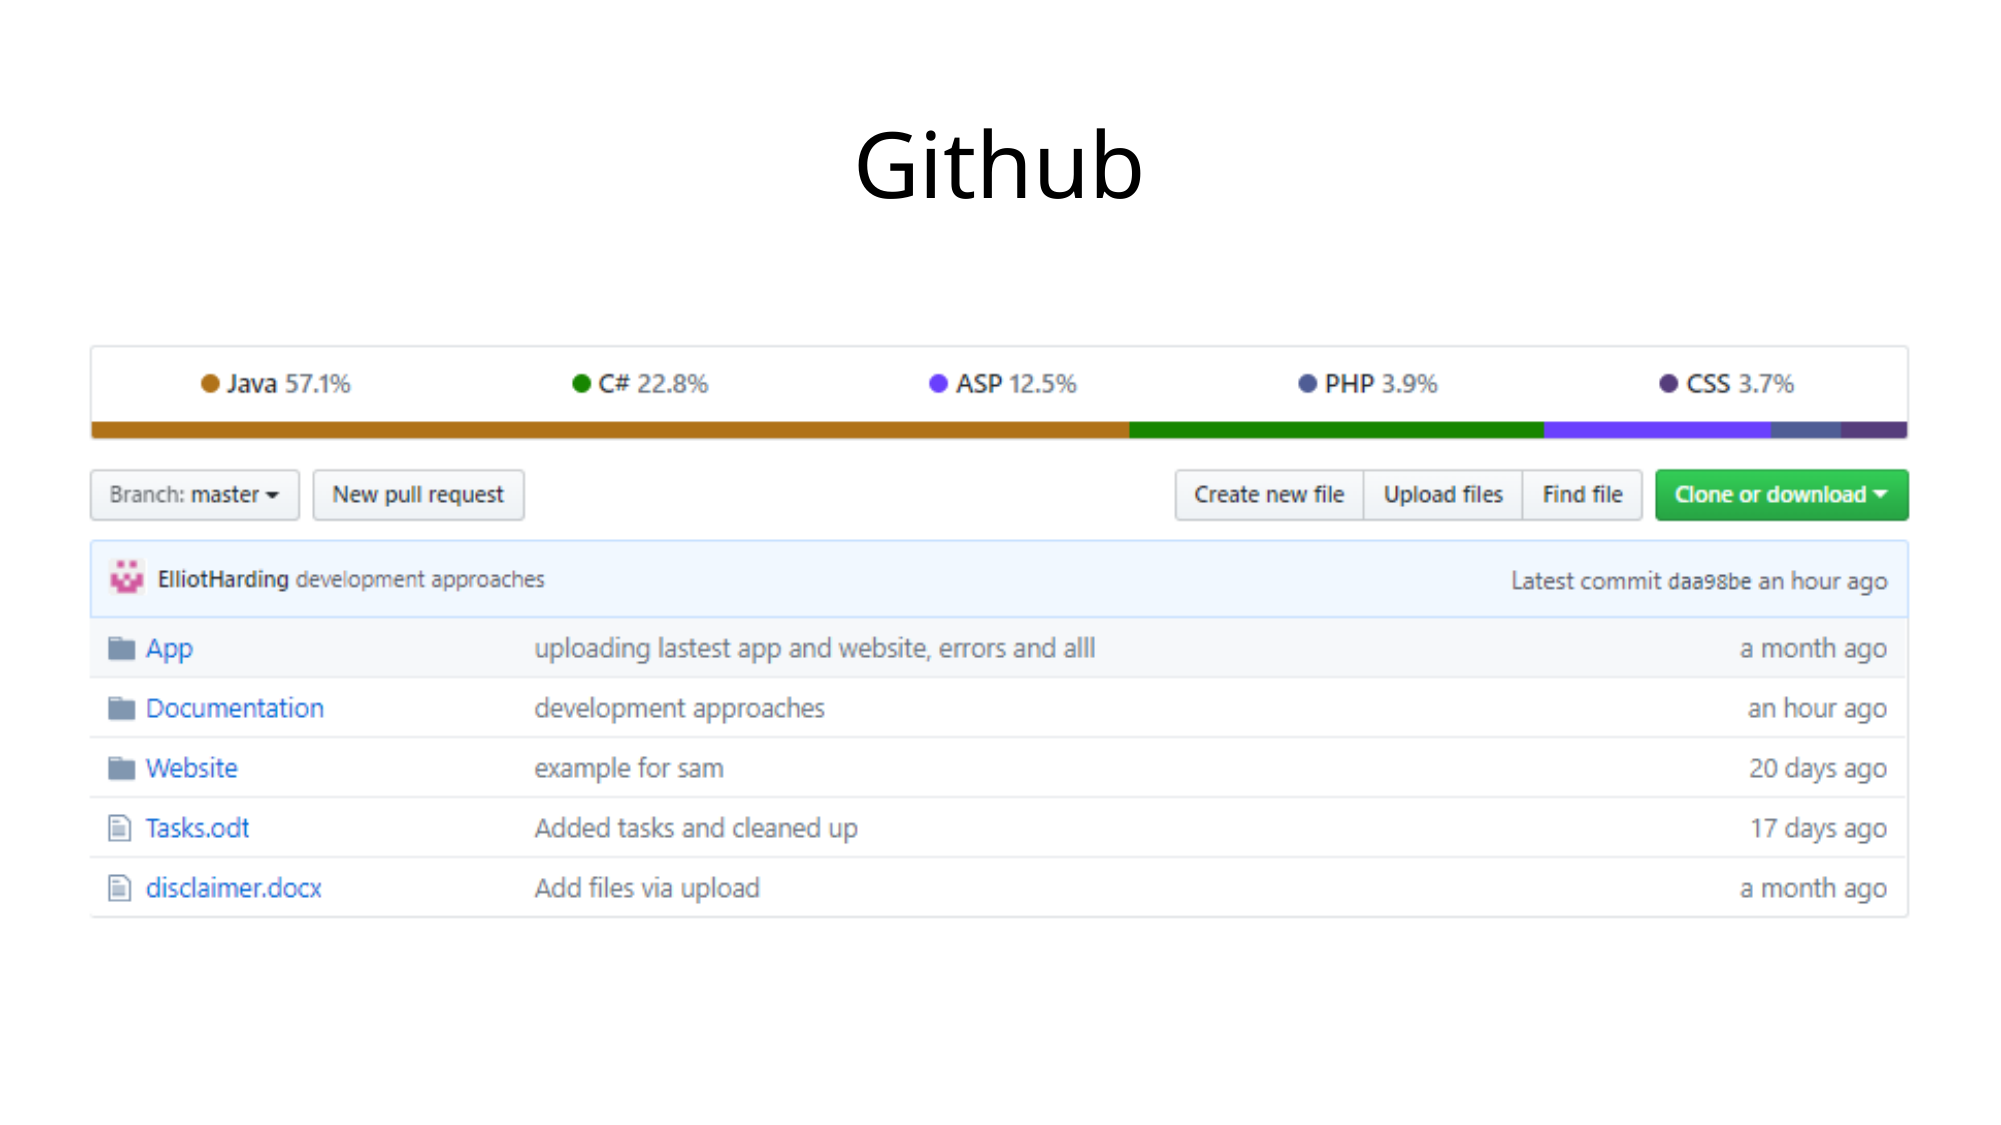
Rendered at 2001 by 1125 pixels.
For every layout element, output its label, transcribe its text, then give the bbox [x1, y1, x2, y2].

title Github [137, 59, 1863, 278]
picture [80, 325, 1920, 933]
